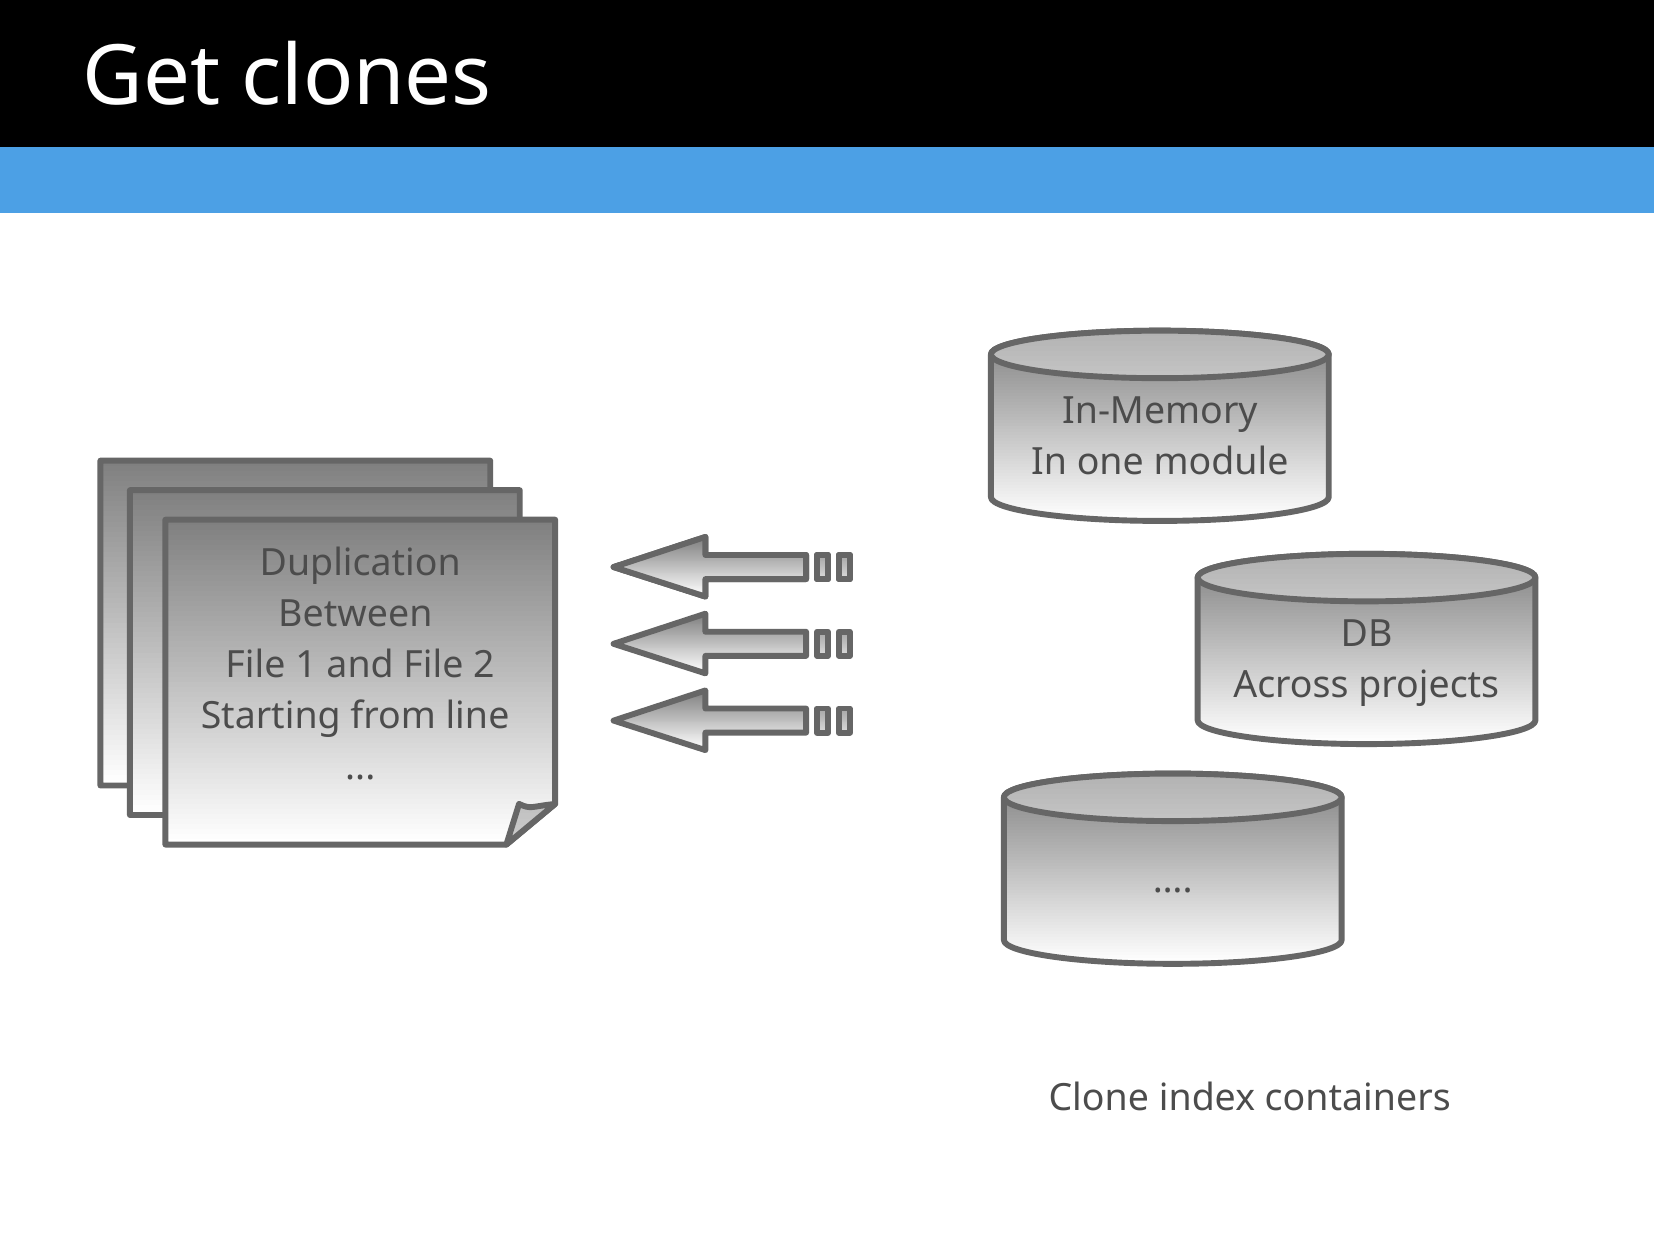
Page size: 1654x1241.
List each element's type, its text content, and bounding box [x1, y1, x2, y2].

text_box In-Memory In one module [990, 355, 1329, 521]
text_box [838, 708, 850, 733]
text_box Duplication Between File 1 and File 2 Starting from line ... [129, 490, 520, 816]
text_box [838, 631, 850, 656]
text_box [838, 555, 850, 580]
text_box Duplication Between File 1 and File 2 Starting from line ... [165, 519, 556, 845]
text_box DB Across projects [1197, 579, 1536, 745]
title Get clones [82, 8, 1571, 136]
text_box …. [1003, 798, 1342, 964]
text_box [817, 631, 828, 656]
text_box Clone index containers [1033, 1062, 1447, 1122]
text_box [613, 613, 807, 674]
text_box [817, 708, 828, 733]
text_box [613, 536, 807, 597]
text_box [817, 555, 828, 580]
text_box [613, 690, 807, 751]
text_box Duplication Between File 1 and File 2 Starting from line ... [100, 460, 491, 786]
